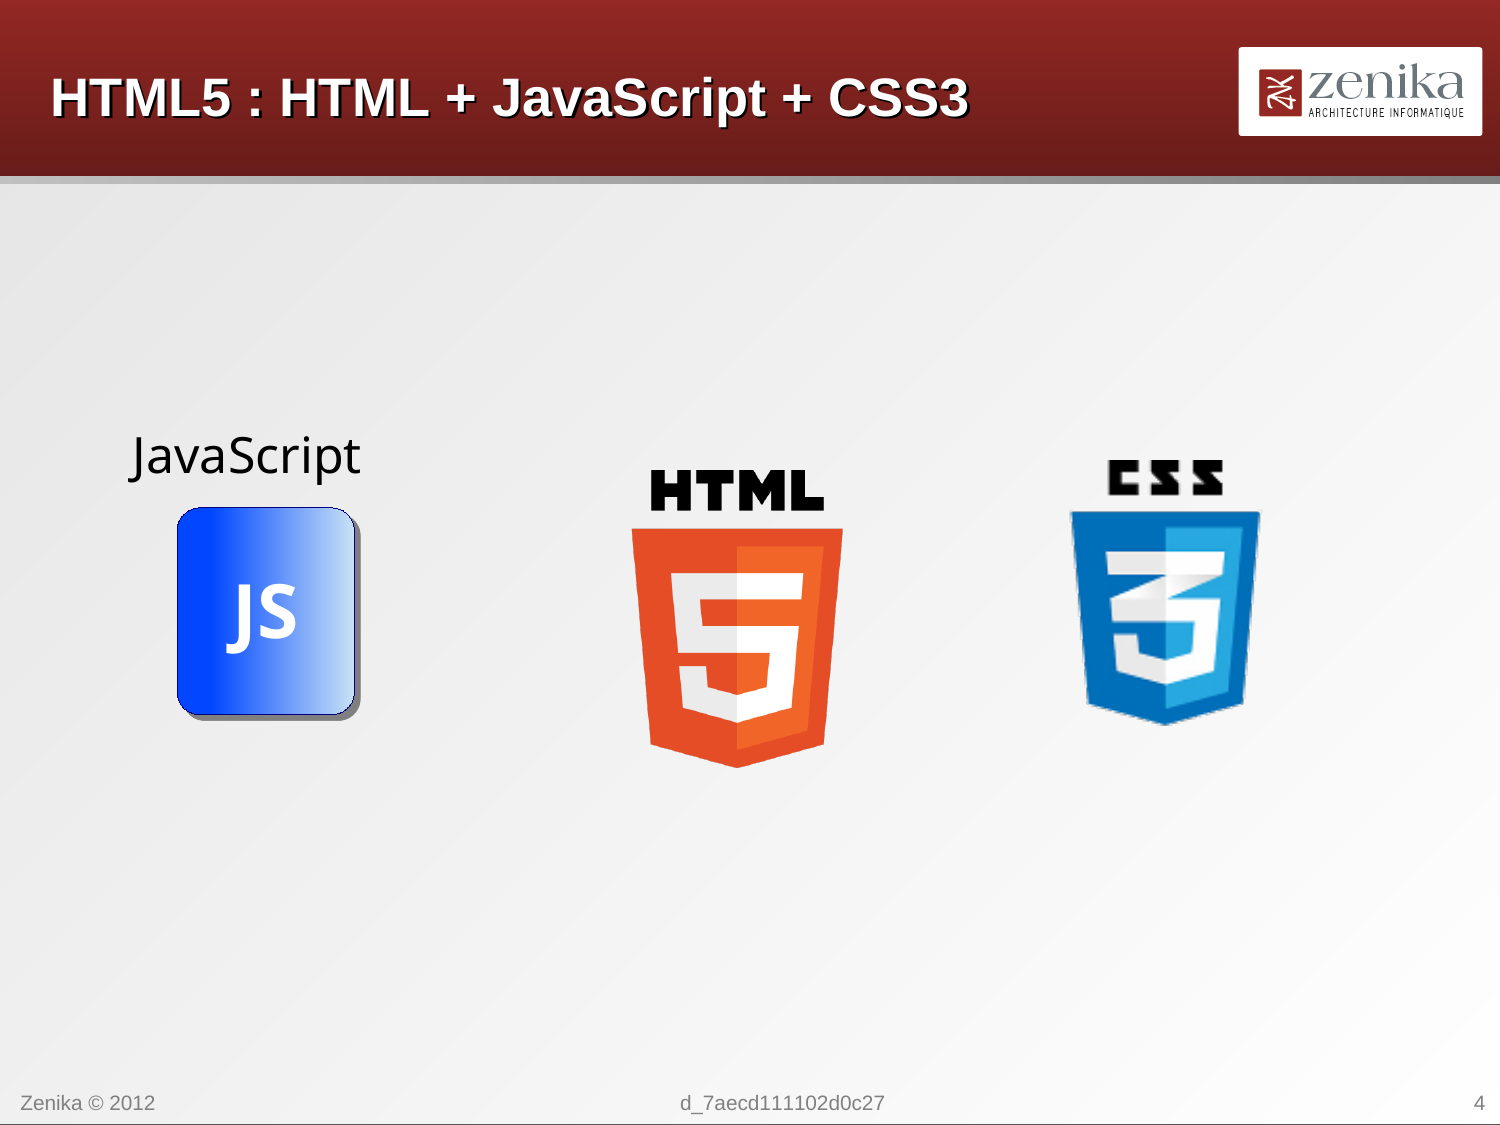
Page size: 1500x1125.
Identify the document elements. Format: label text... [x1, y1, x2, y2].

picture [1257, 58, 1464, 125]
text_box JavaScript [118, 416, 442, 502]
text_box JS [177, 507, 355, 715]
picture [1033, 460, 1300, 728]
title HTML5 : HTML + JavaScript + CSS3 [50, 15, 1206, 180]
picture [588, 470, 886, 768]
list [50, 249, 1435, 1079]
